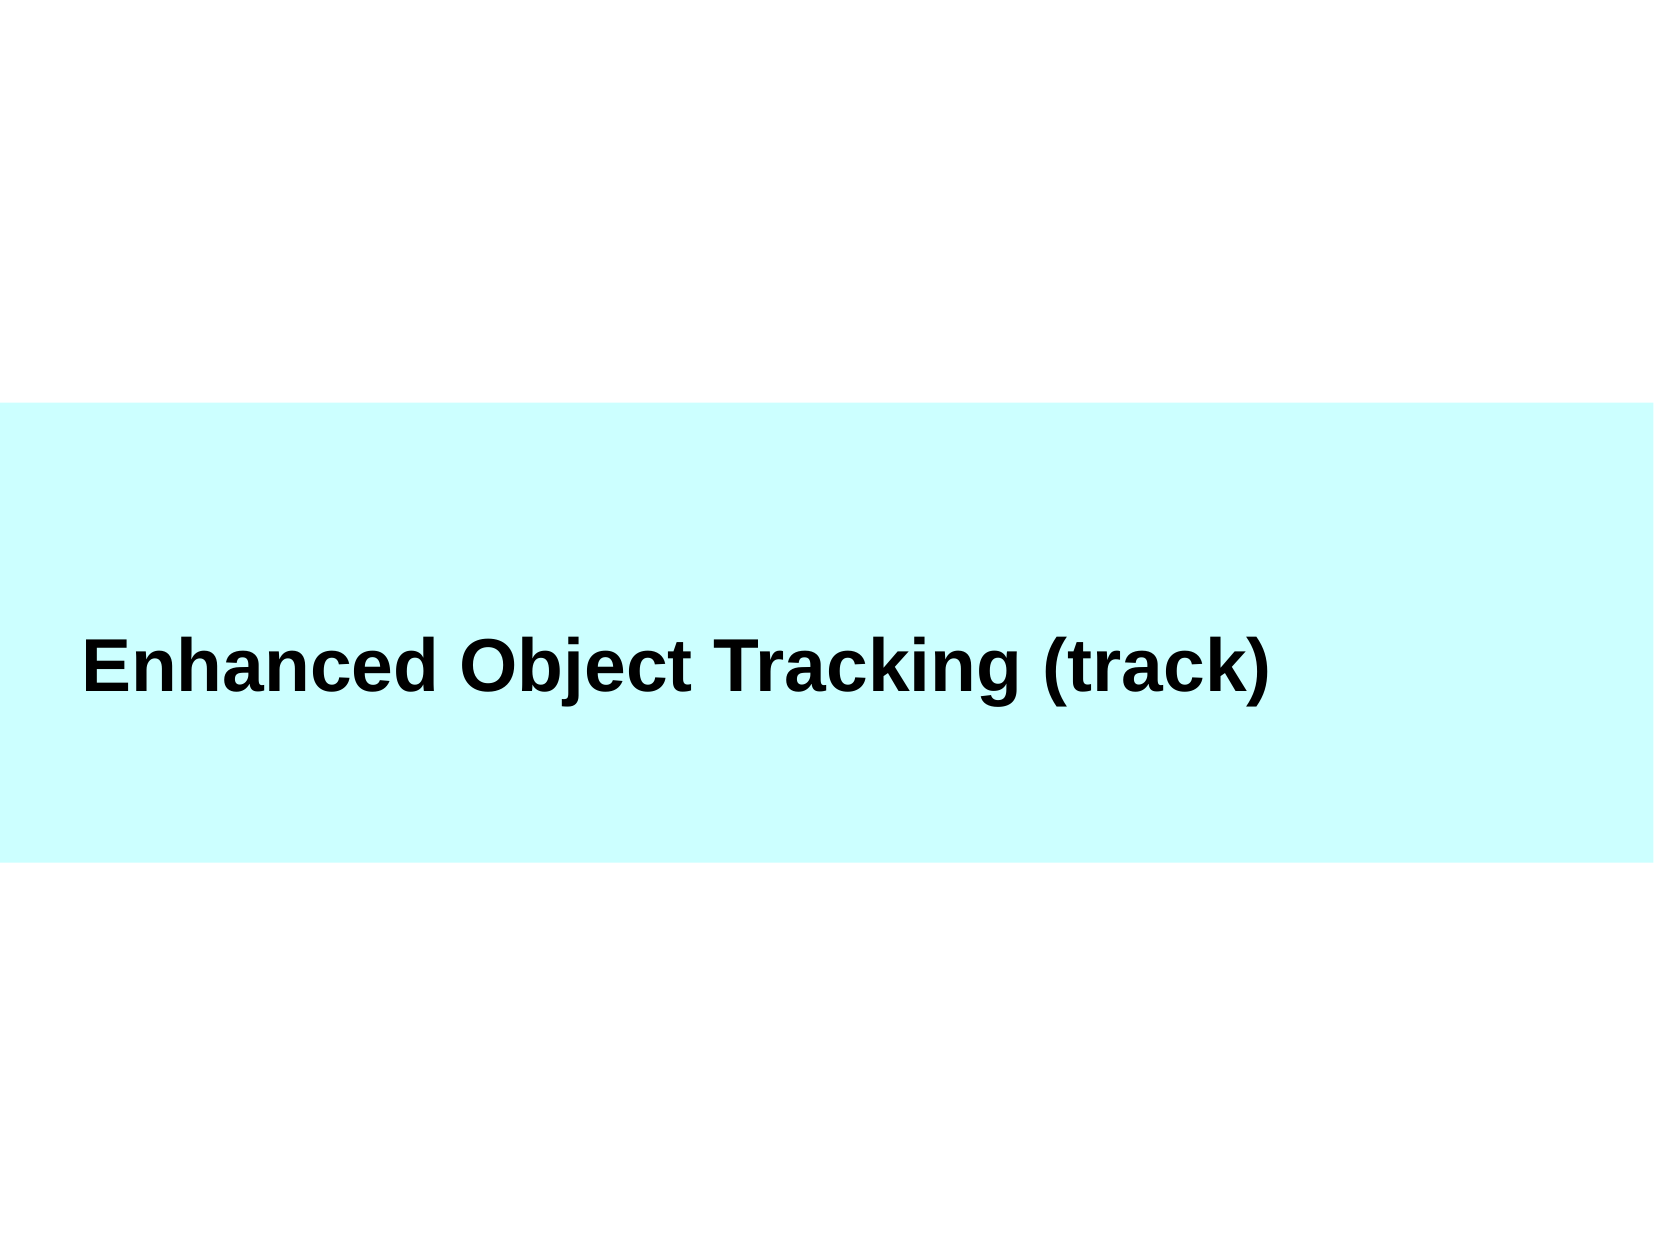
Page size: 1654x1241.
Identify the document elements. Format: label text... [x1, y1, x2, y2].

text_box Enhanced Object Tracking (track) [67, 620, 1530, 772]
